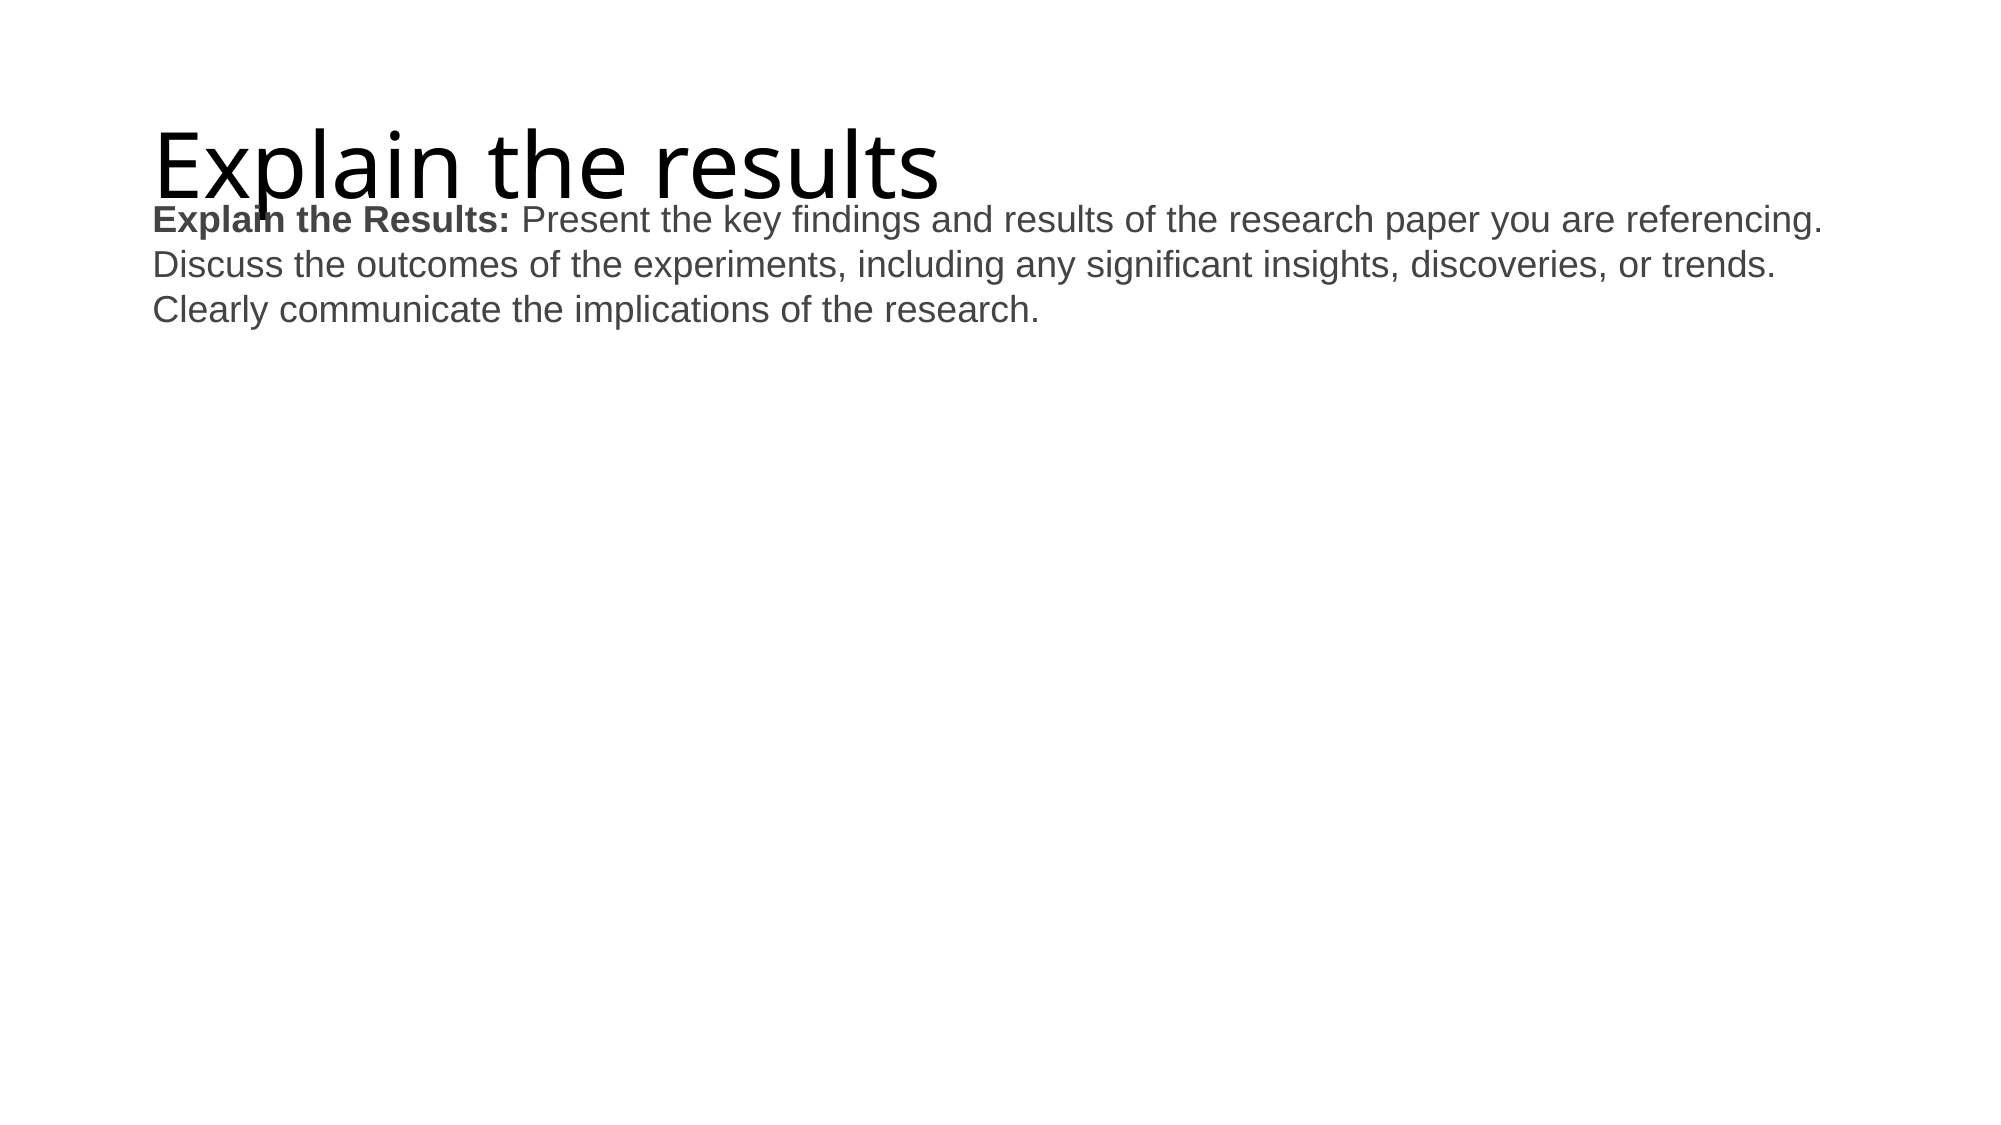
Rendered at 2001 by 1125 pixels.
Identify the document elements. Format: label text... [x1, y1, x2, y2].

text_box Explain the Results: Present the key findings and results of the research paper you are referencing. Discuss the outcomes of the experiments, including any significant insights, discoveries, or trends. Clearly communicate the implications of the research. [137, 187, 1863, 340]
title Explain the results [137, 59, 1863, 187]
